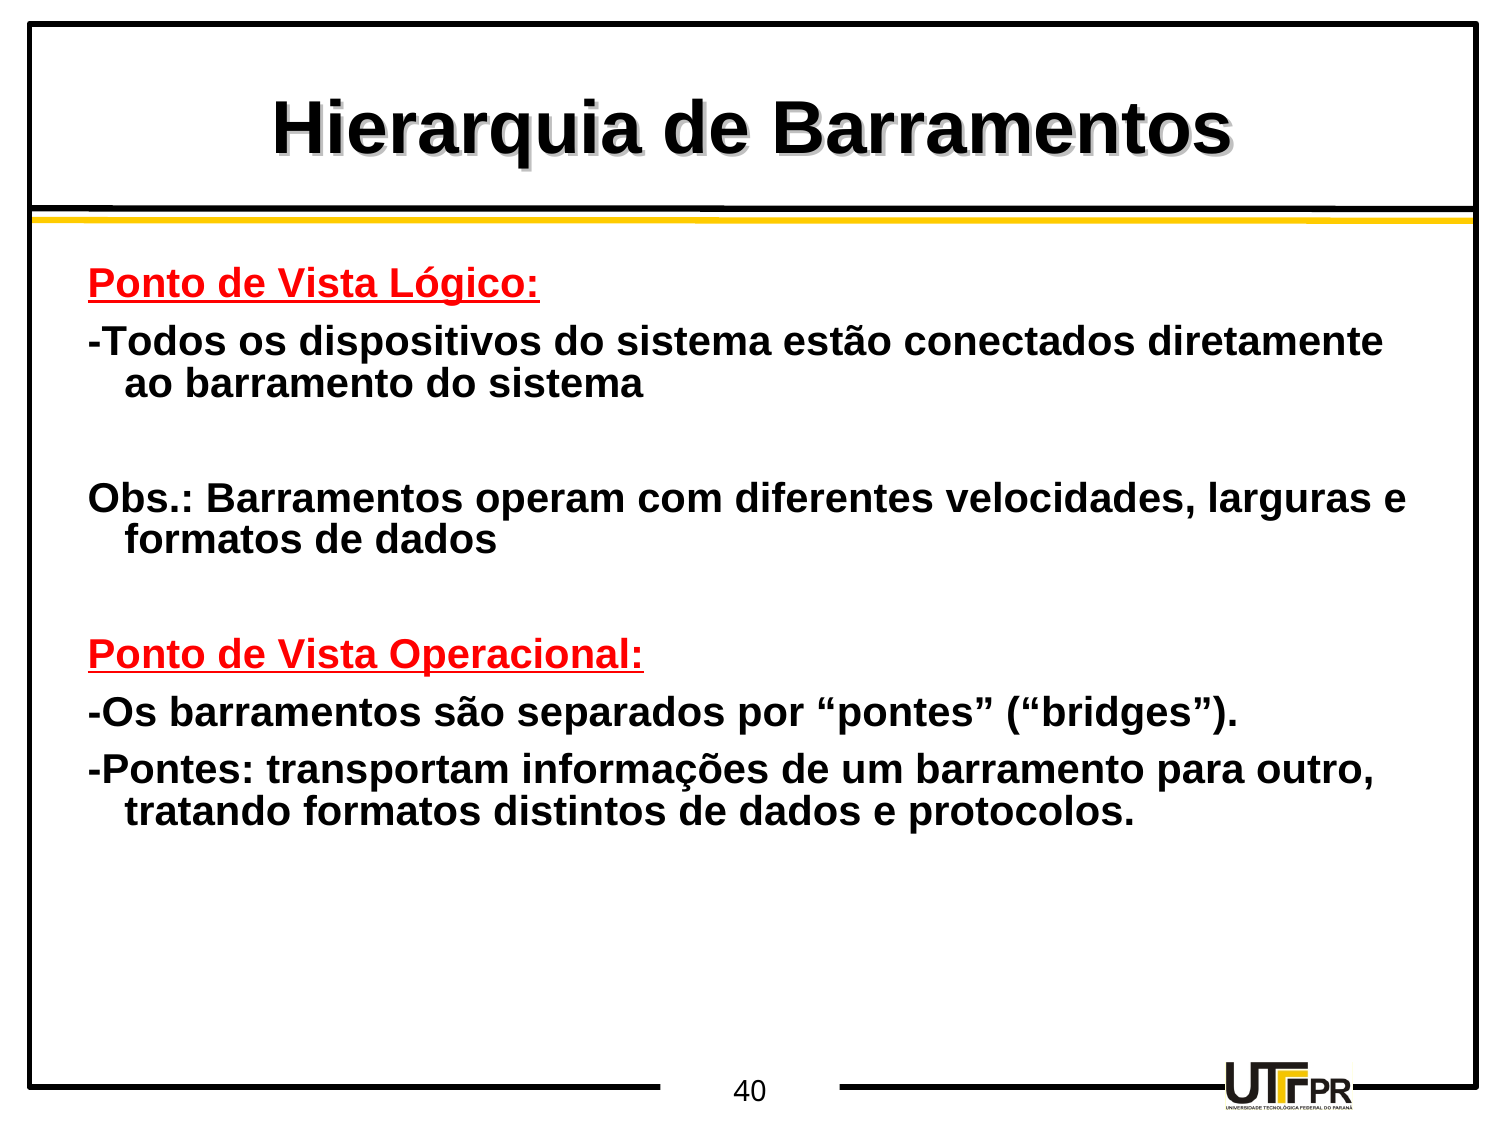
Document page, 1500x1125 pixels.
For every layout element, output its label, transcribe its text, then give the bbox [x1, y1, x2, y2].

picture [1225, 1062, 1353, 1110]
list Ponto de Vista Lógico: -Todos os dispositivos do sistema estão conectados diretamente ao barramento do sistema Obs.: Barramentos operam com diferentes velocidades, larguras e formatos de dados Ponto de Vista Operacional: -Os barramentos são separados por “pontes” (“bridges”). -Pontes: transportam informações de um barramento para outro, tratando formatos distintos de dados e protocolos. [72, 257, 1428, 1027]
title Hierarquia de Barramentos [29, 85, 1477, 180]
